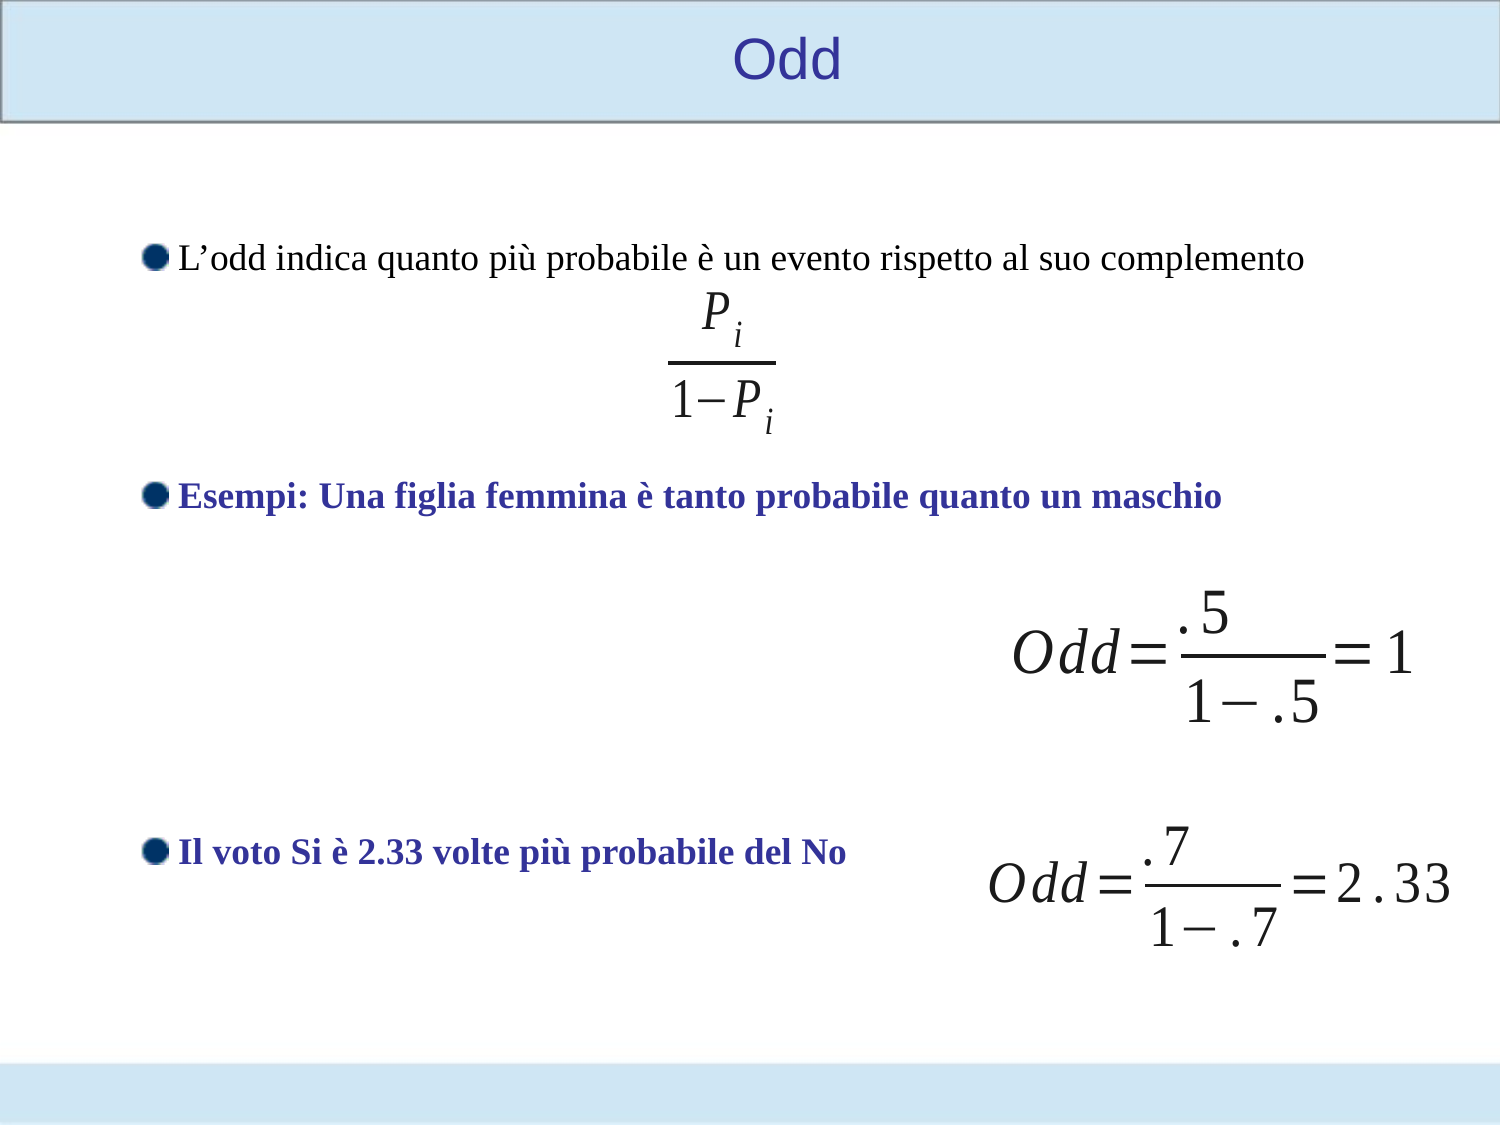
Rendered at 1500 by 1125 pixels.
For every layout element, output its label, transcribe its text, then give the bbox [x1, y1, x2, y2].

title Odd [113, 0, 1463, 158]
picture [0, 0, 1500, 1125]
text_box L’odd indica quanto più probabile è un evento rispetto al suo complemento Esempi: Una figlia femmina è tanto probabile quanto un maschio Il voto Si è 2.33 volte più probabile del No [123, 198, 1368, 880]
